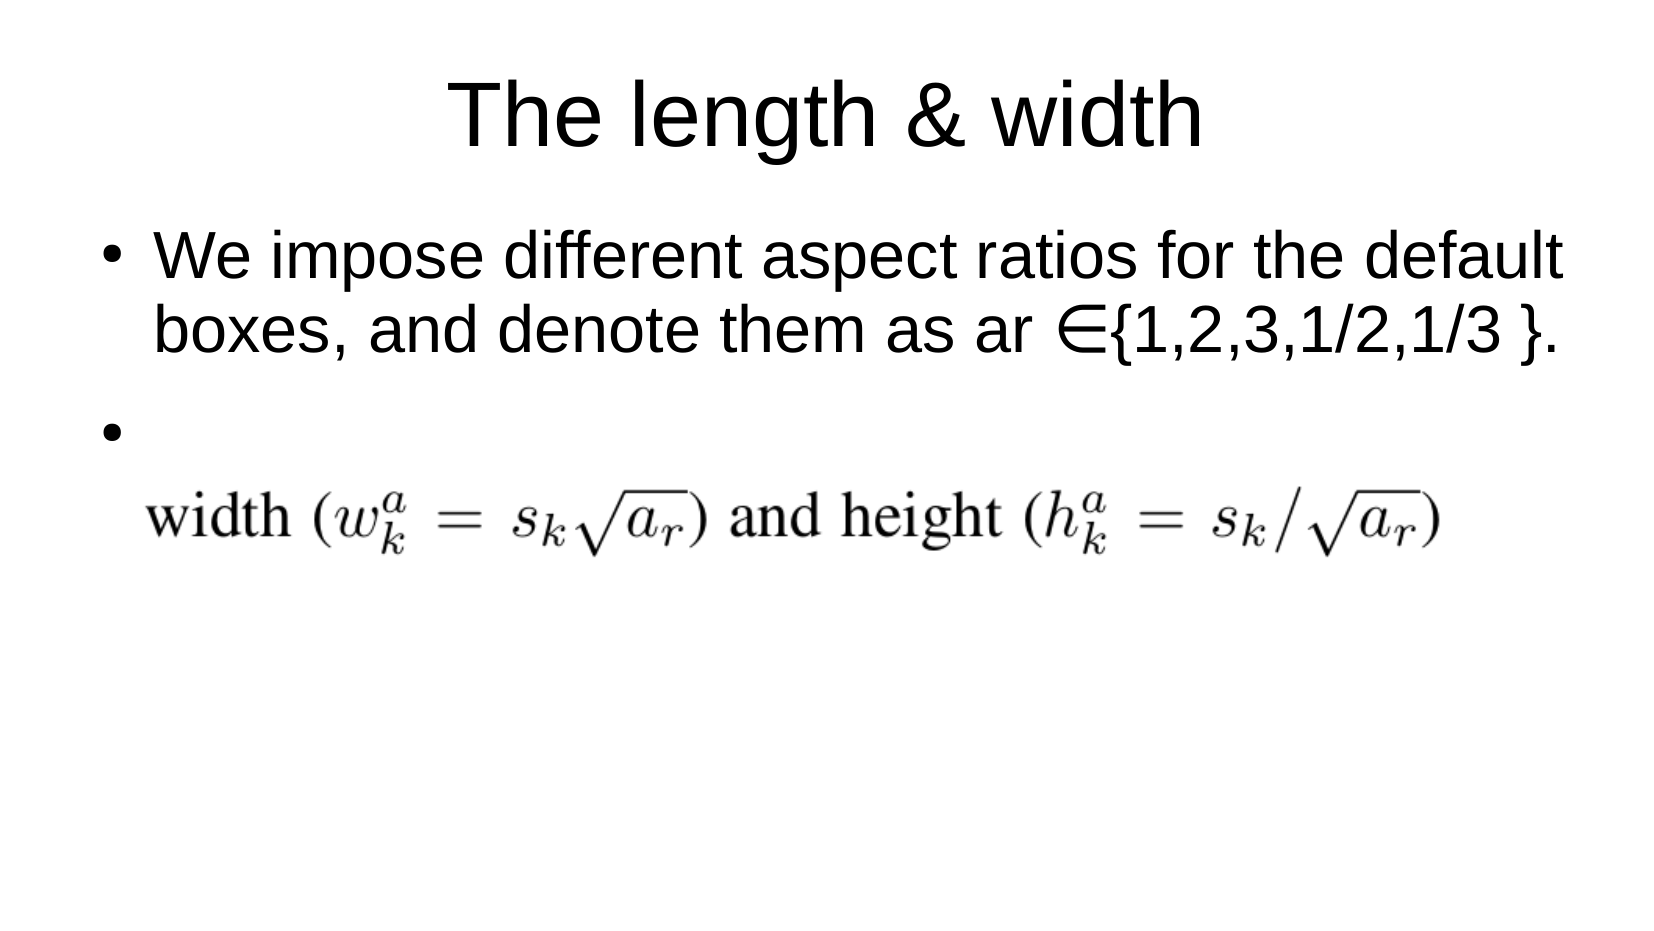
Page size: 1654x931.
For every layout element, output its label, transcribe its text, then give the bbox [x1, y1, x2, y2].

picture [135, 479, 1477, 562]
list We impose different aspect ratios for the default boxes, and denote them as ar ∈{1,2,3,1/2,1/3 }. [82, 217, 1571, 758]
title The length & width [82, 37, 1571, 193]
